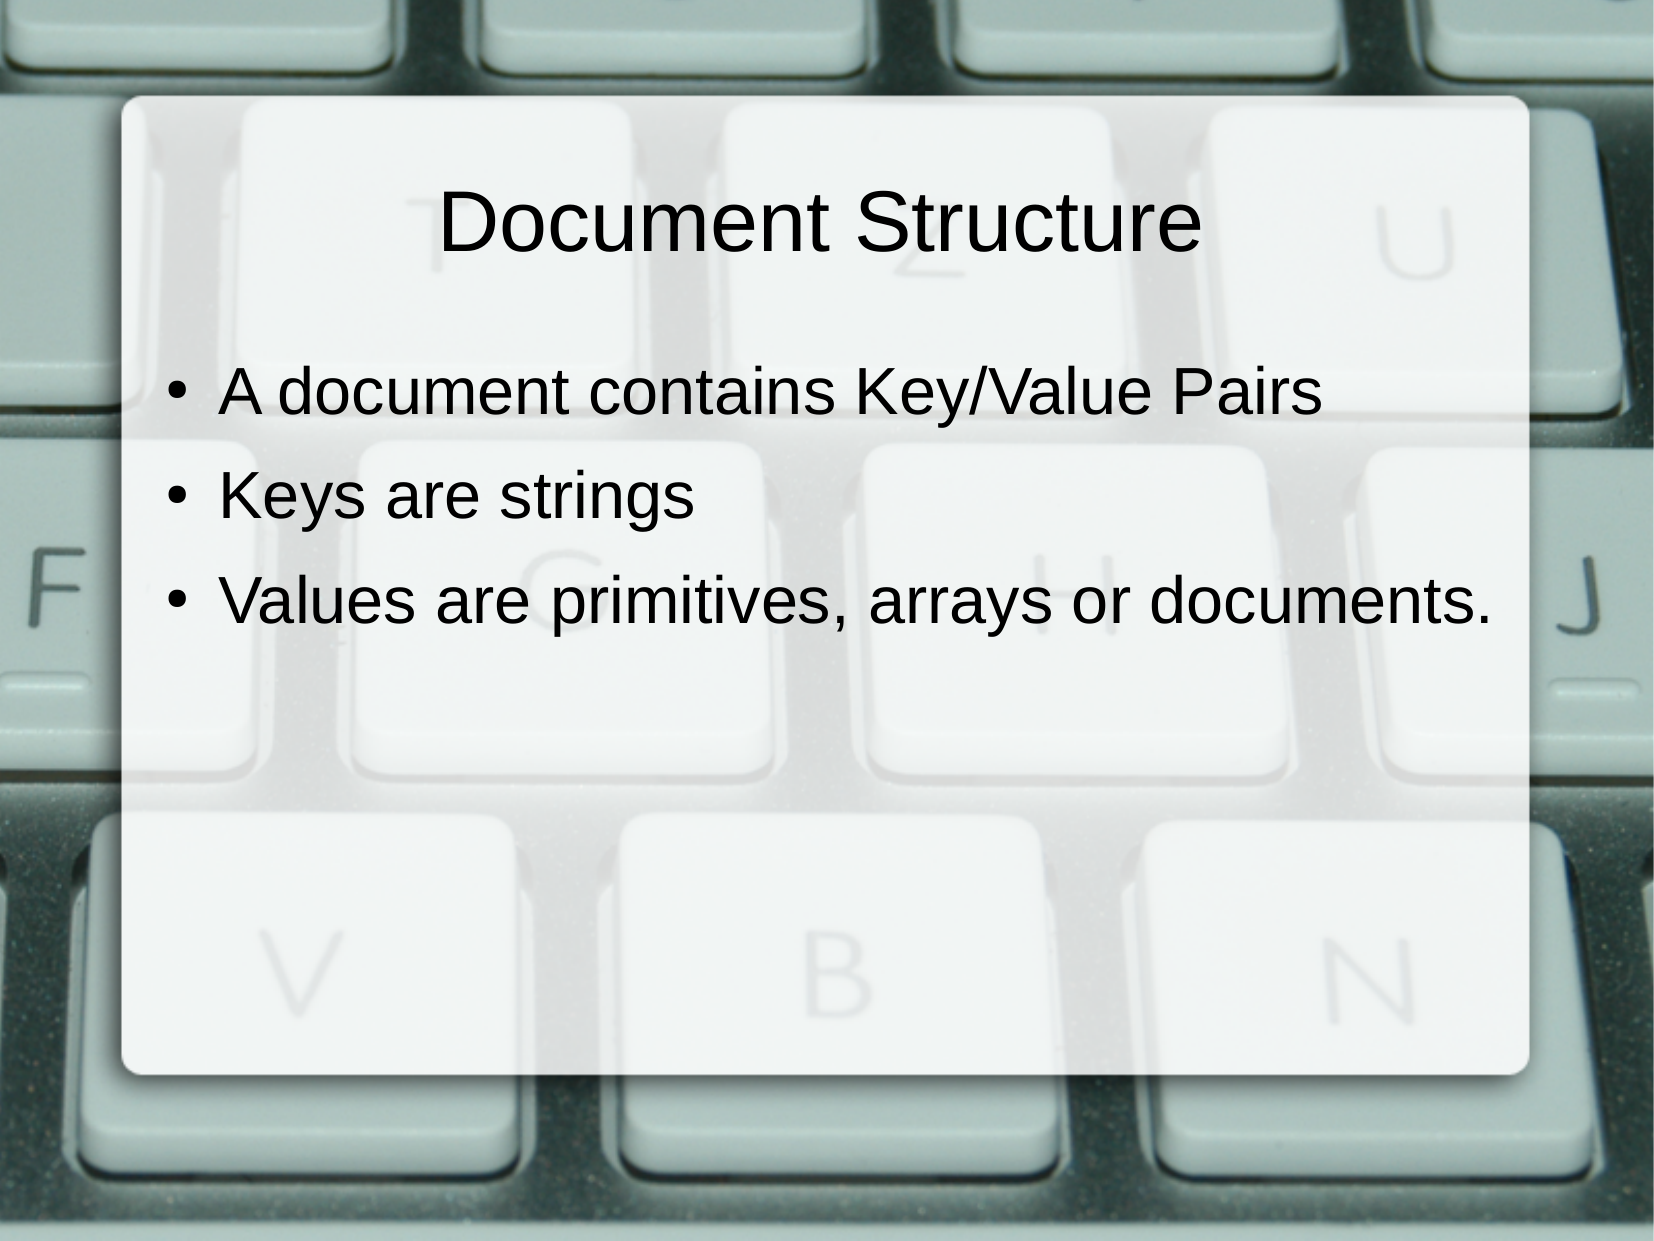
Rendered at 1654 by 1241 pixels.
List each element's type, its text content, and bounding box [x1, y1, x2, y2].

title Document Structure [135, 117, 1506, 325]
picture [0, 0, 1654, 1241]
list A document contains Key/Value Pairs Keys are strings Values are primitives, arrays or documents. [147, 354, 1506, 1241]
